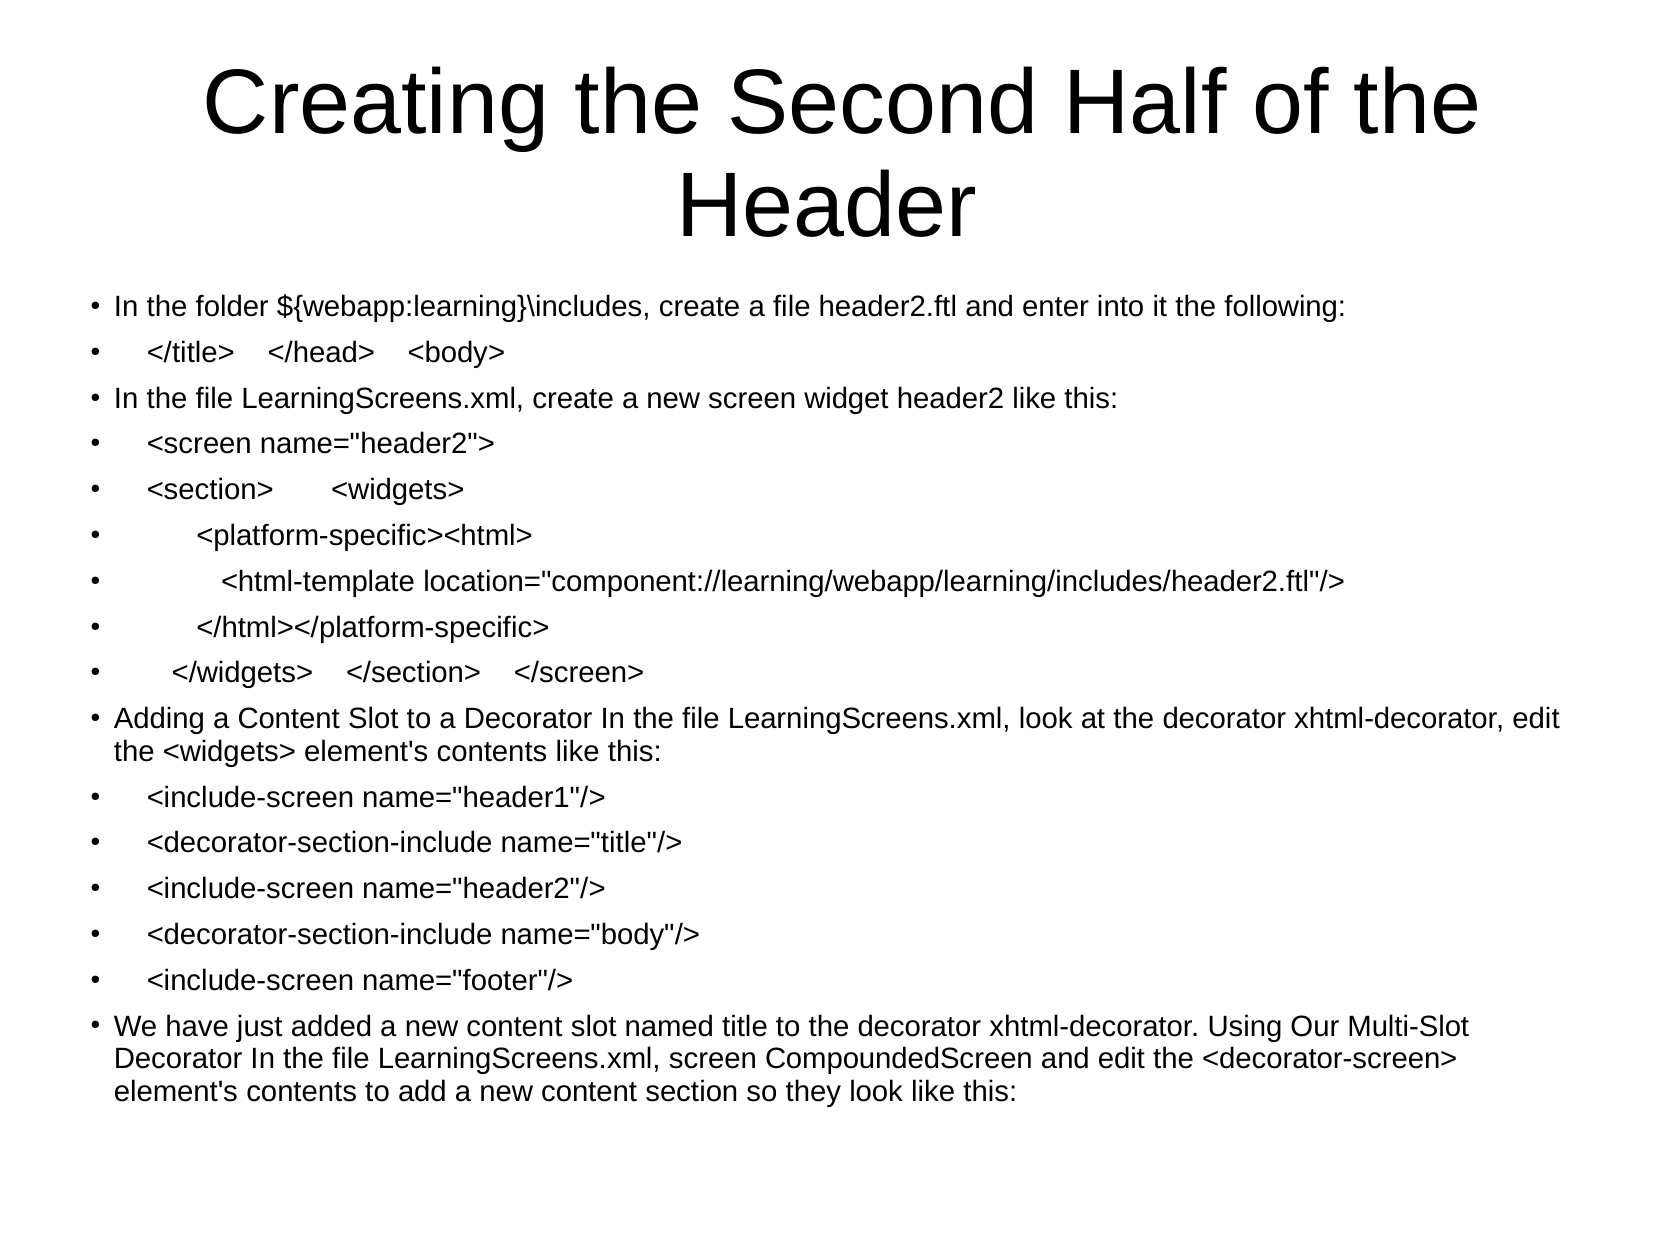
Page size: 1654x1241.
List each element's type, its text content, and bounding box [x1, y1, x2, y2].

title Creating the Second Half of the Header [82, 39, 1571, 267]
list In the folder ${webapp:learning}\includes, create a file header2.ftl and enter into it the following: </title> </head> <body> In the file LearningScreens.xml, create a new screen widget header2 like this: <screen name="header2"> <section> <widgets> <platform-specific><html> <html-template location="component://learning/webapp/learning/includes/header2.ftl"/> </html></platform-specific> </widgets> </section> </screen> Adding a Content Slot to a Decorator In the file LearningScreens.xml, look at the decorator xhtml-decorator, edit the <widgets> element's contents like this: <include-screen name="header1"/> <decorator-section-include name="title"/> <include-screen name="header2"/> <decorator-section-include name="body"/> <include-screen name="footer"/> We have just added a new content slot named title to the decorator xhtml-decorator. Using Our Multi-Slot Decorator In the file LearningScreens.xml, screen CompoundedScreen and edit the <decorator-screen> element's contents to add a new content section so they look like this: [82, 290, 1571, 1109]
